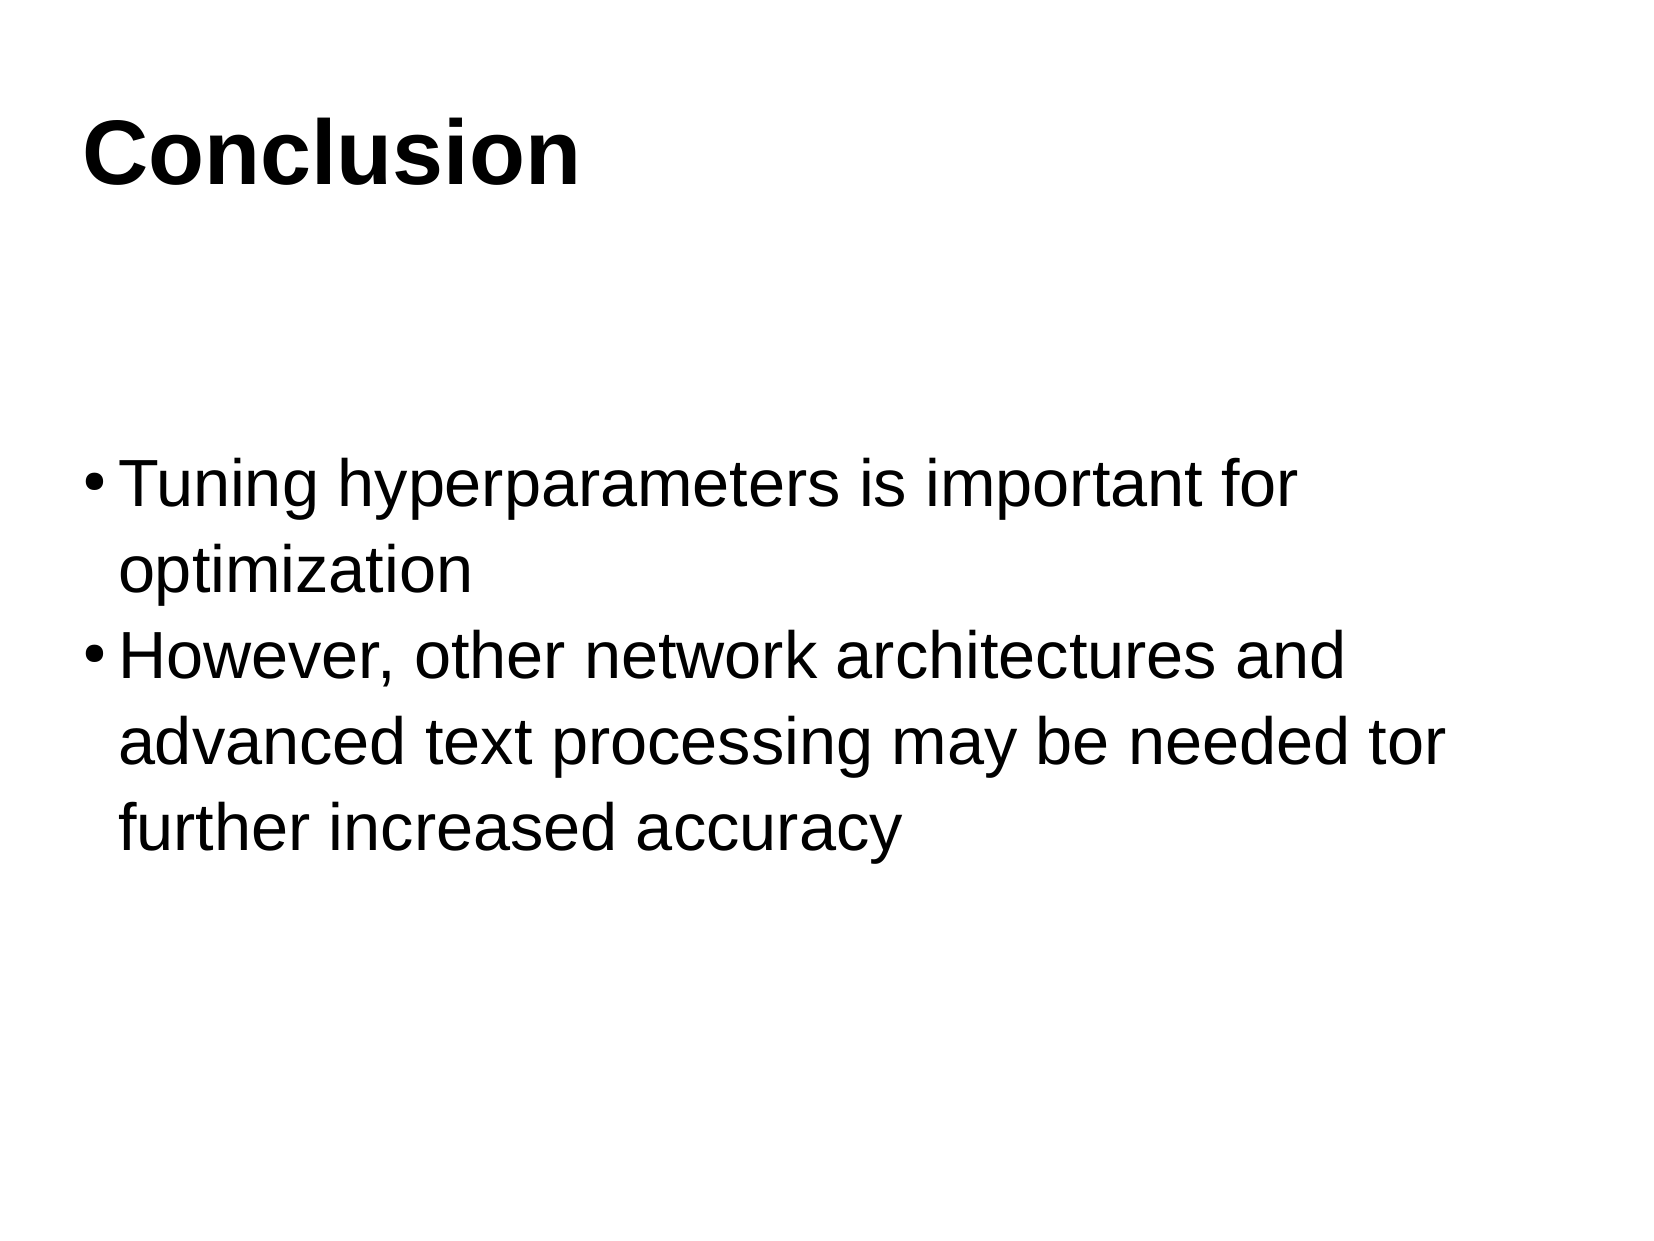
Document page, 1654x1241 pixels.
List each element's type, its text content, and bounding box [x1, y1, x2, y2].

title Conclusion [82, 49, 1571, 257]
subtitle Tuning hyperparameters is important for optimization However, other network architectures and advanced text processing may be needed tor further increased accuracy [82, 290, 1571, 1010]
